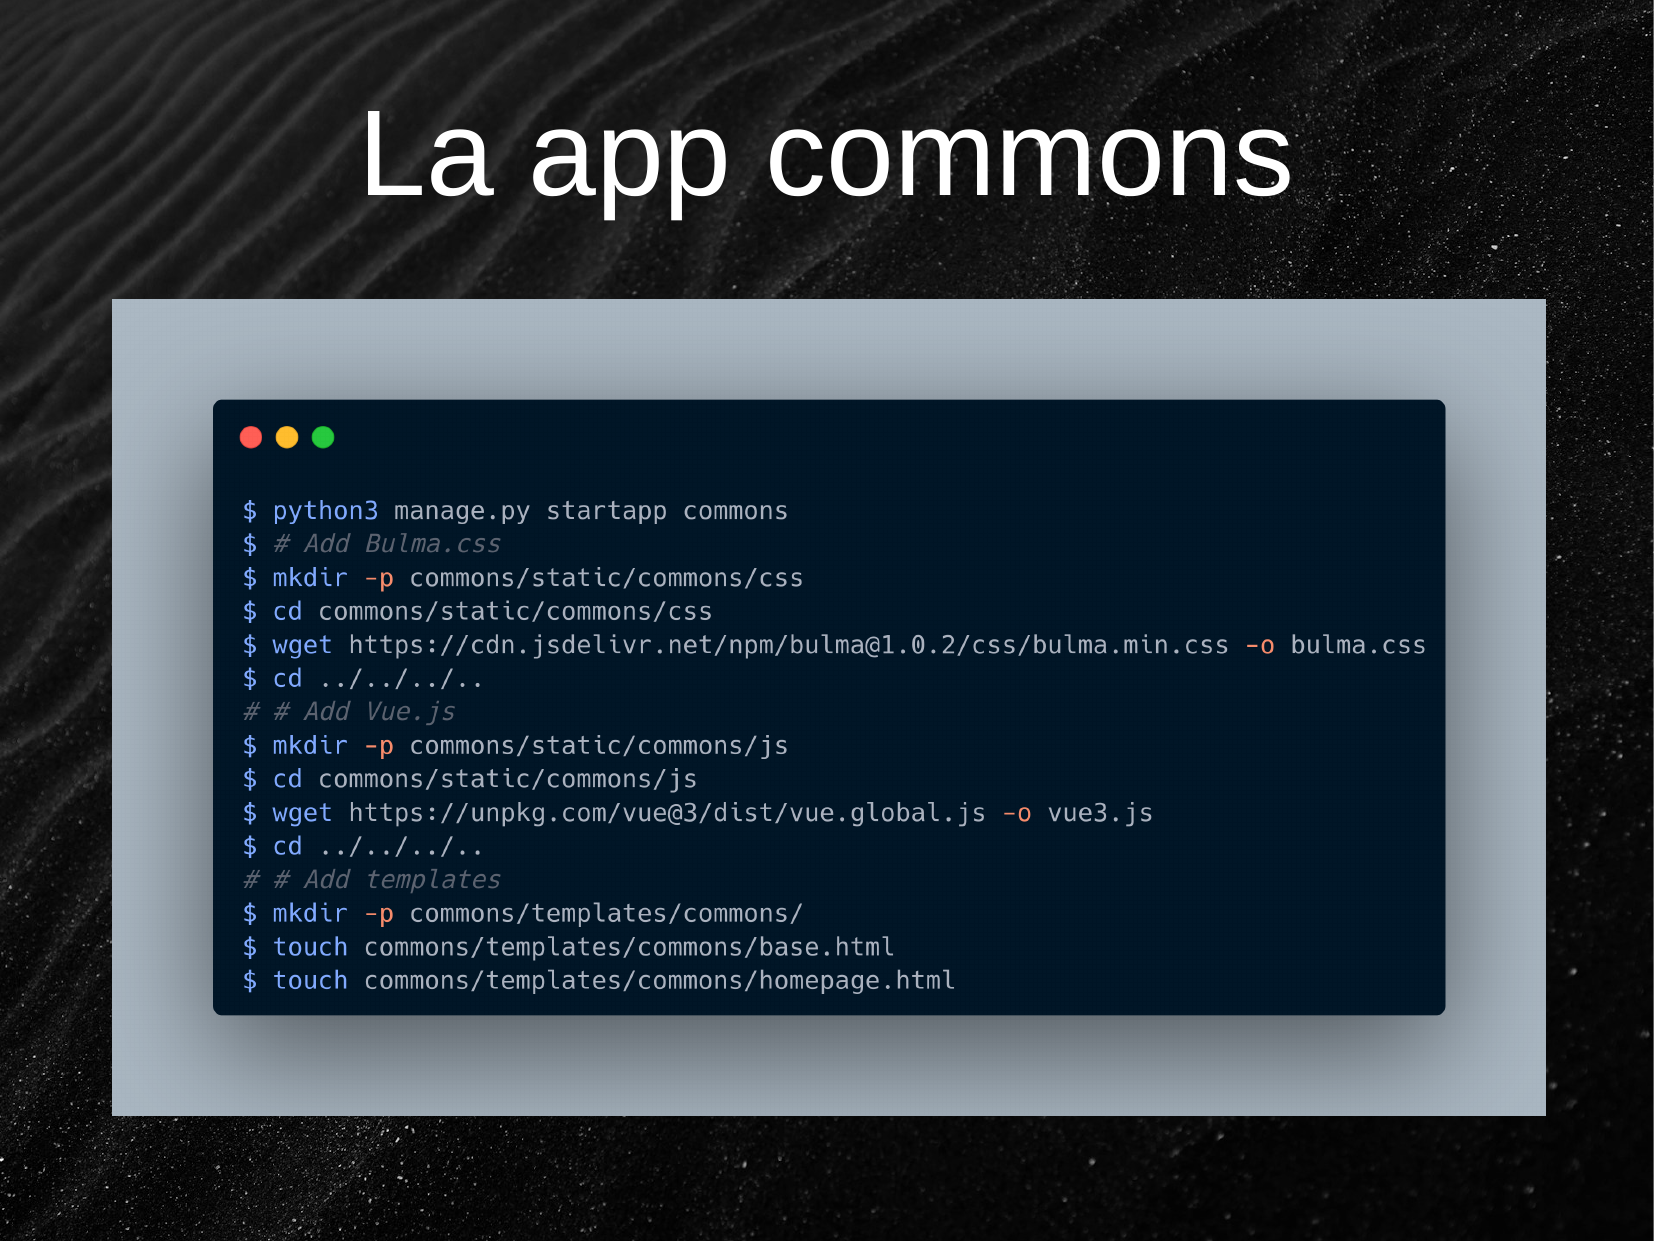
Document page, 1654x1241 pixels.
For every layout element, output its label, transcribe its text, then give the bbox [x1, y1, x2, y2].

picture [0, 0, 1654, 1241]
title La app commons [82, 49, 1571, 257]
